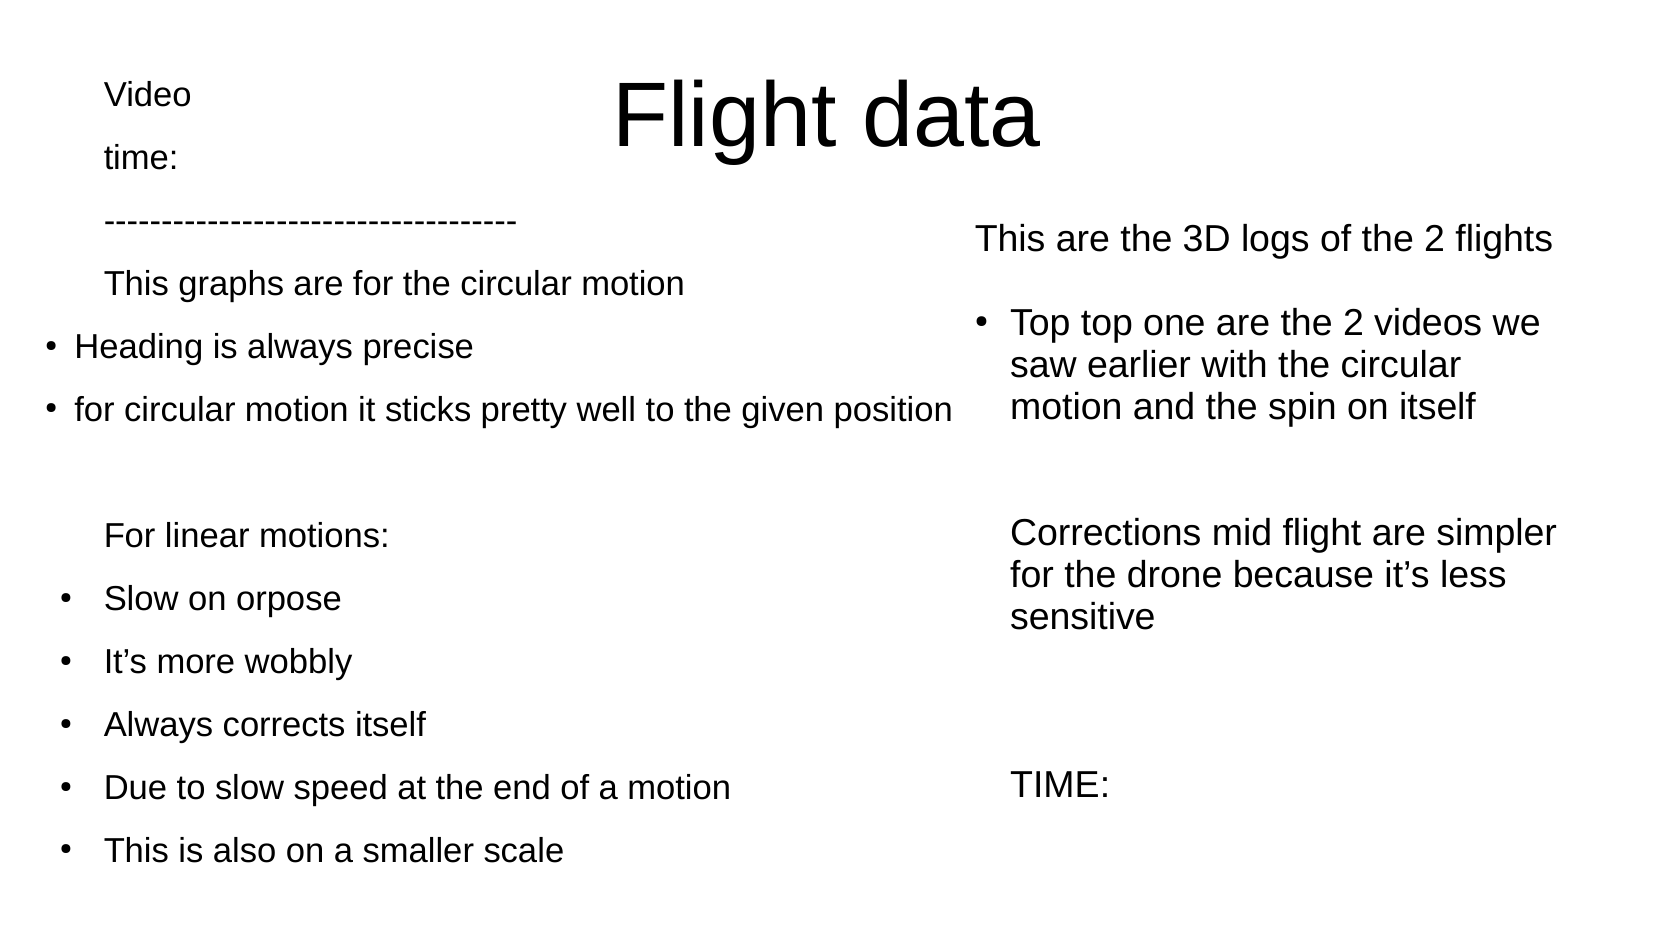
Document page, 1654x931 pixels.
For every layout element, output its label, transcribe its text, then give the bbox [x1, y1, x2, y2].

title Flight data [82, 37, 1571, 193]
text_box This are the 3D logs of the 2 flights Top top one are the 2 videos we saw earlier with the circular motion and the spin on itself Corrections mid flight are simpler for the drone because it’s less sensitive TIME: [960, 210, 1591, 855]
list Video time: ------------------------------------ This graphs are for the circular motion Heading is always precise for circular motion it sticks pretty well to the given position For linear motions: Slow on orpose It’s more wobbly Always corrects itself Due to slow speed at the end of a motion This is also on a smaller scale [45, 75, 968, 871]
